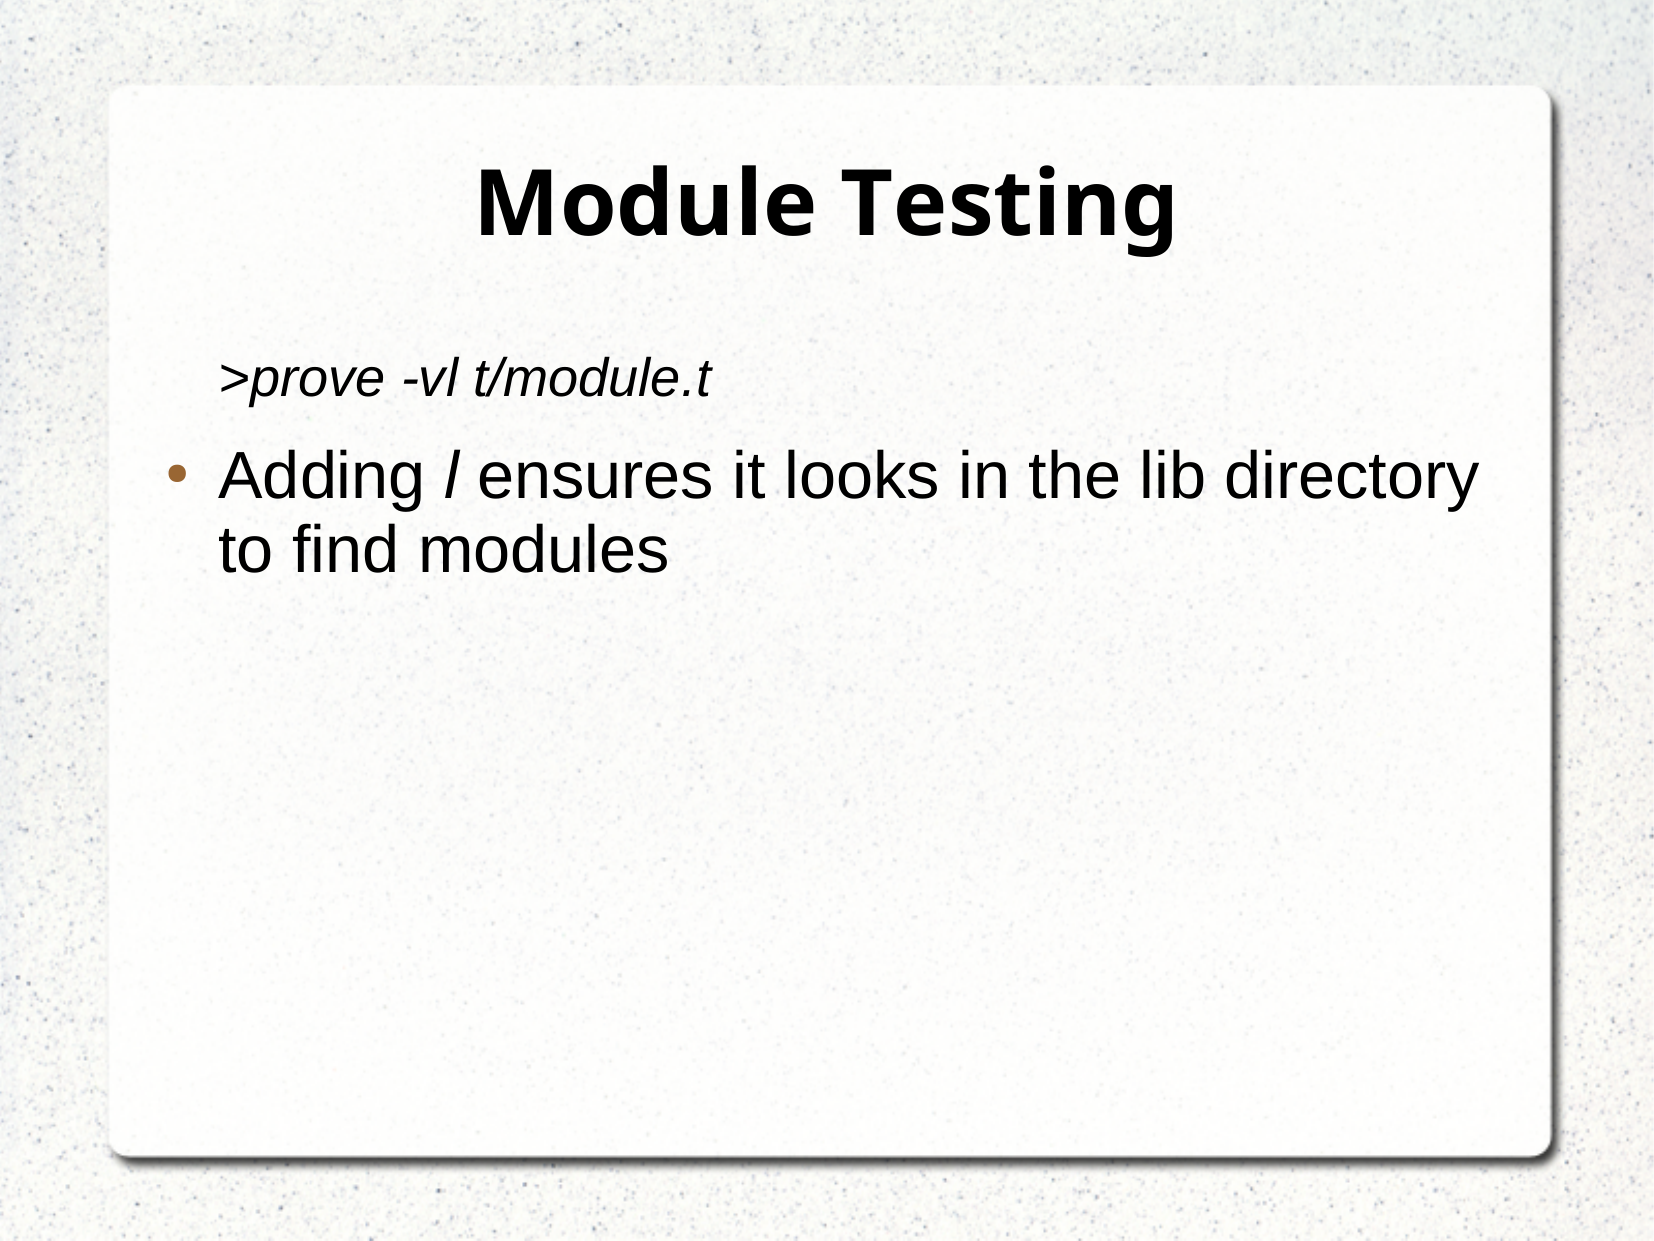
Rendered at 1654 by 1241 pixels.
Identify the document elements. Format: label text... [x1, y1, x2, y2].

title Module Testing [118, 96, 1536, 304]
list >prove -vl t/module.t Adding l ensures it looks in the lib directory to find modules [147, 347, 1506, 983]
picture [0, 0, 1654, 1241]
